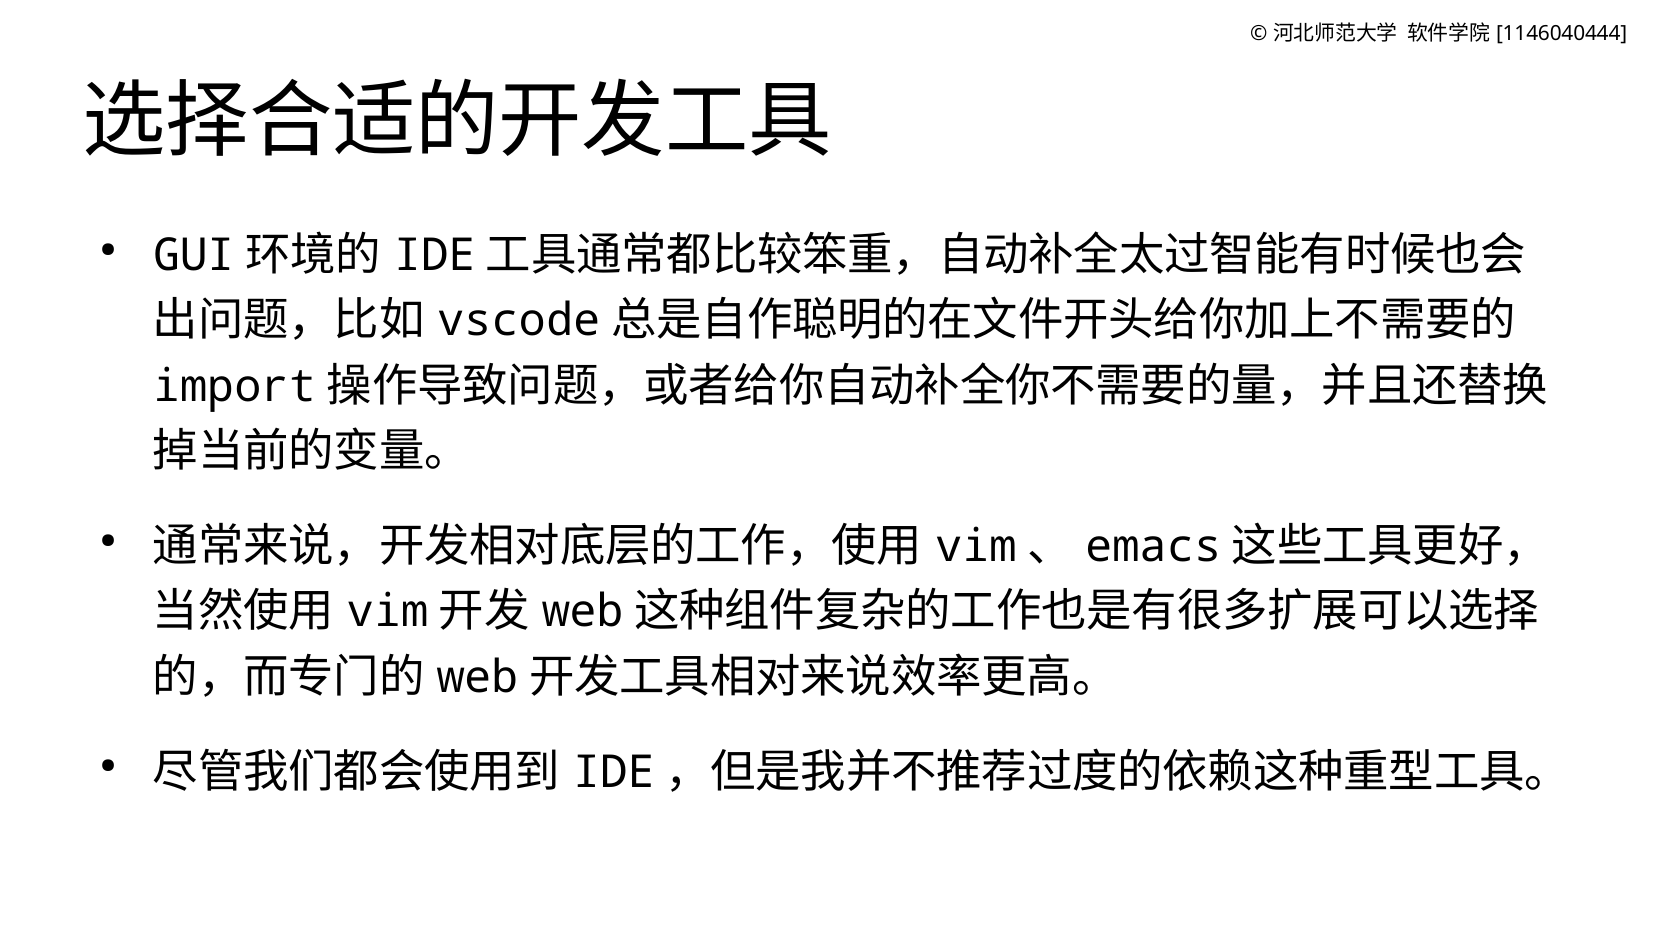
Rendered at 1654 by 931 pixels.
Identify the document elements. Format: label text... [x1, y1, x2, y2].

list GUI环境的IDE工具通常都比较笨重，自动补全太过智能有时候也会出问题，比如vscode总是自作聪明的在文件开头给你加上不需要的import操作导致问题，或者给你自动补全你不需要的量，并且还替换掉当前的变量。 通常来说，开发相对底层的工作，使用vim、emacs这些工具更好，当然使用vim开发web这种组件复杂的工作也是有很多扩展可以选择的，而专门的web开发工具相对来说效率更高。 尽管我们都会使用到IDE，但是我并不推荐过度的依赖这种重型工具。 [82, 217, 1571, 815]
title 选择合适的开发工具 [82, 37, 1571, 189]
